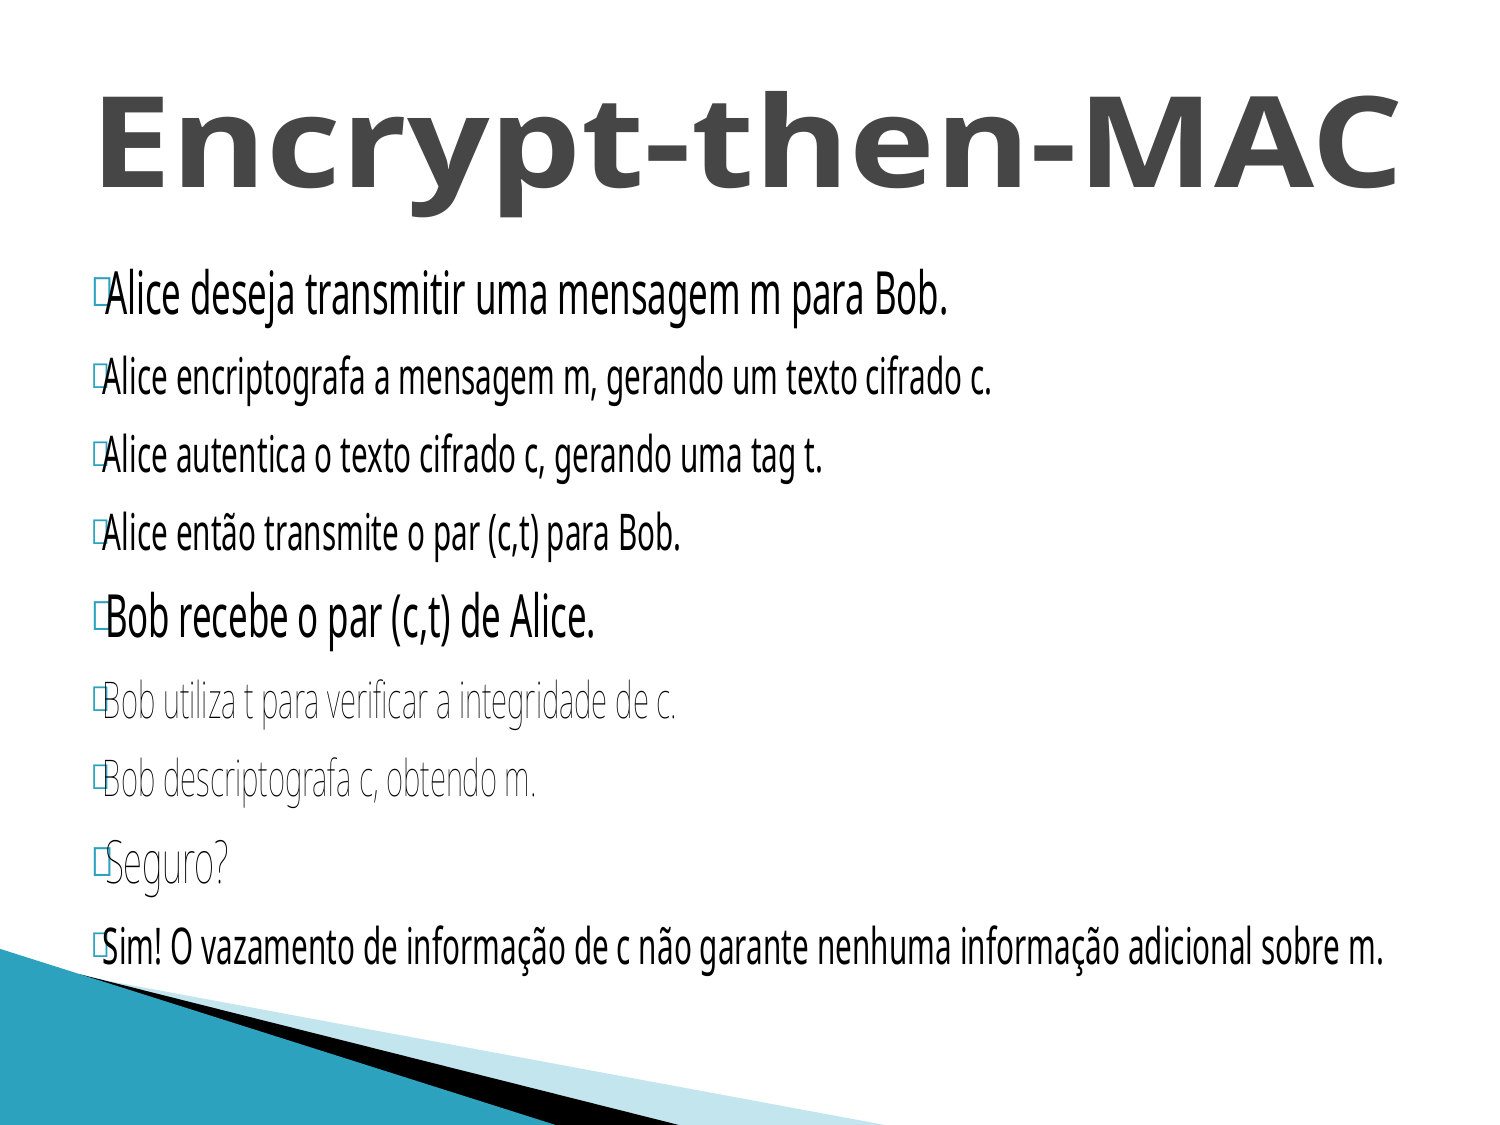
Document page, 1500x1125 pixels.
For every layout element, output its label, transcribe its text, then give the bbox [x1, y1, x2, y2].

title Encrypt-then-MAC [75, 45, 1426, 233]
list Alice deseja transmitir uma mensagem m para Bob. Alice encriptografa a mensagem m, gerando um texto cifrado c. Alice autentica o texto cifrado c, gerando uma tag t. Alice então transmite o par (c,t) para Bob. Bob recebe o par (c,t) de Alice. Bob utiliza t para verificar a integridade de c. Bob descriptografa c, obtendo m. Seguro? Sim! O vazamento de informação de c não garante nenhuma informação adicional sobre m. [75, 243, 1394, 988]
